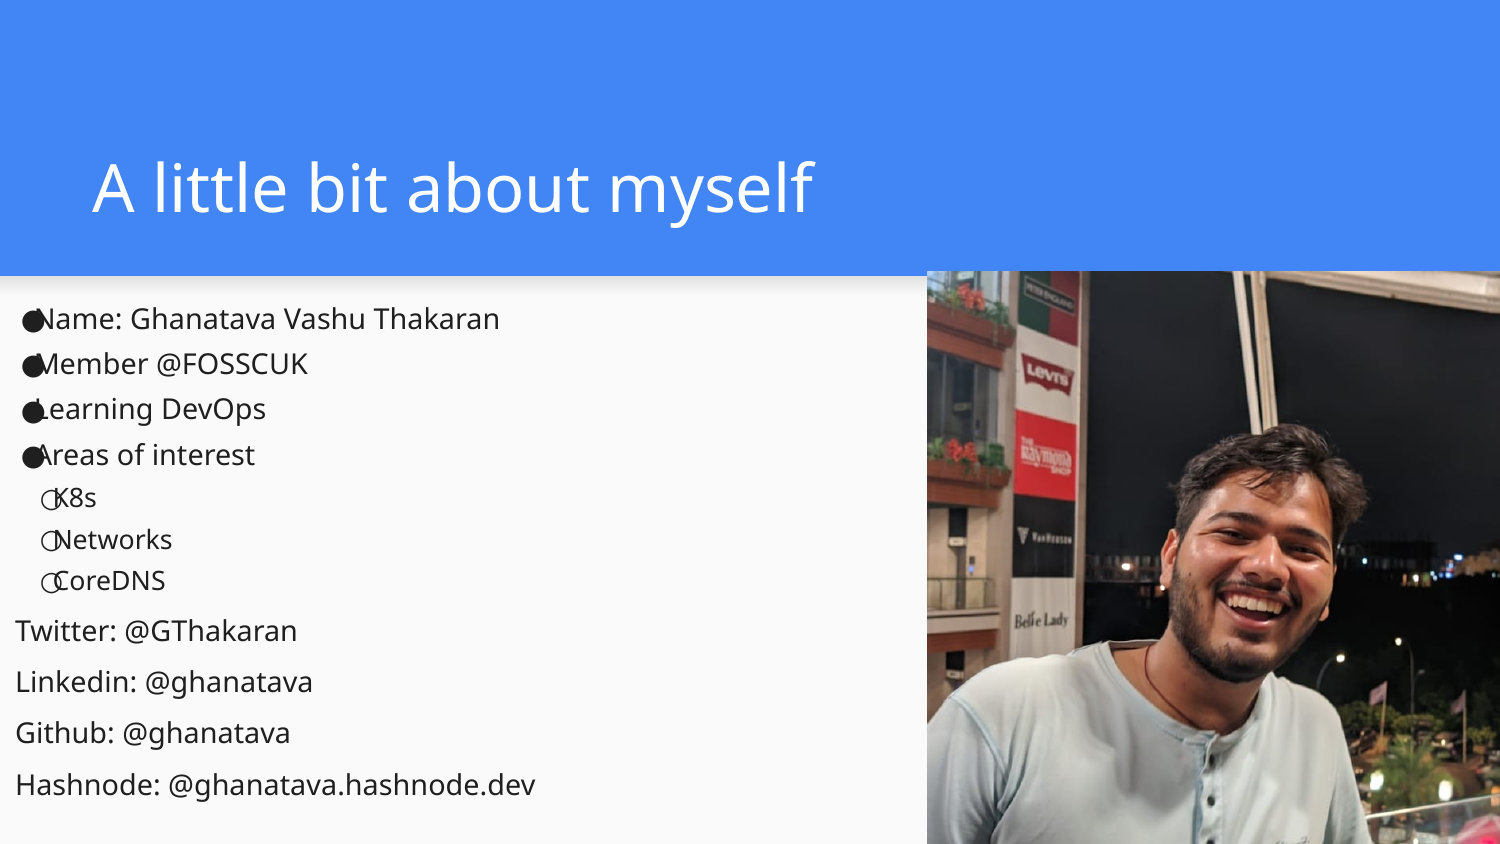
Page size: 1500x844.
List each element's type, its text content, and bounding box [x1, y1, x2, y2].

title A little bit about myself [77, 121, 1427, 248]
list Name: Ghanatava Vashu Thakaran Member @FOSSCUK Learning DevOps Areas of interest K8s Networks CoreDNS Twitter: @GThakaran Linkedin: @ghanatava Github: @ghanatava Hashnode: @ghanatava.hashnode.dev [0, 278, 927, 837]
picture [927, 271, 1500, 844]
